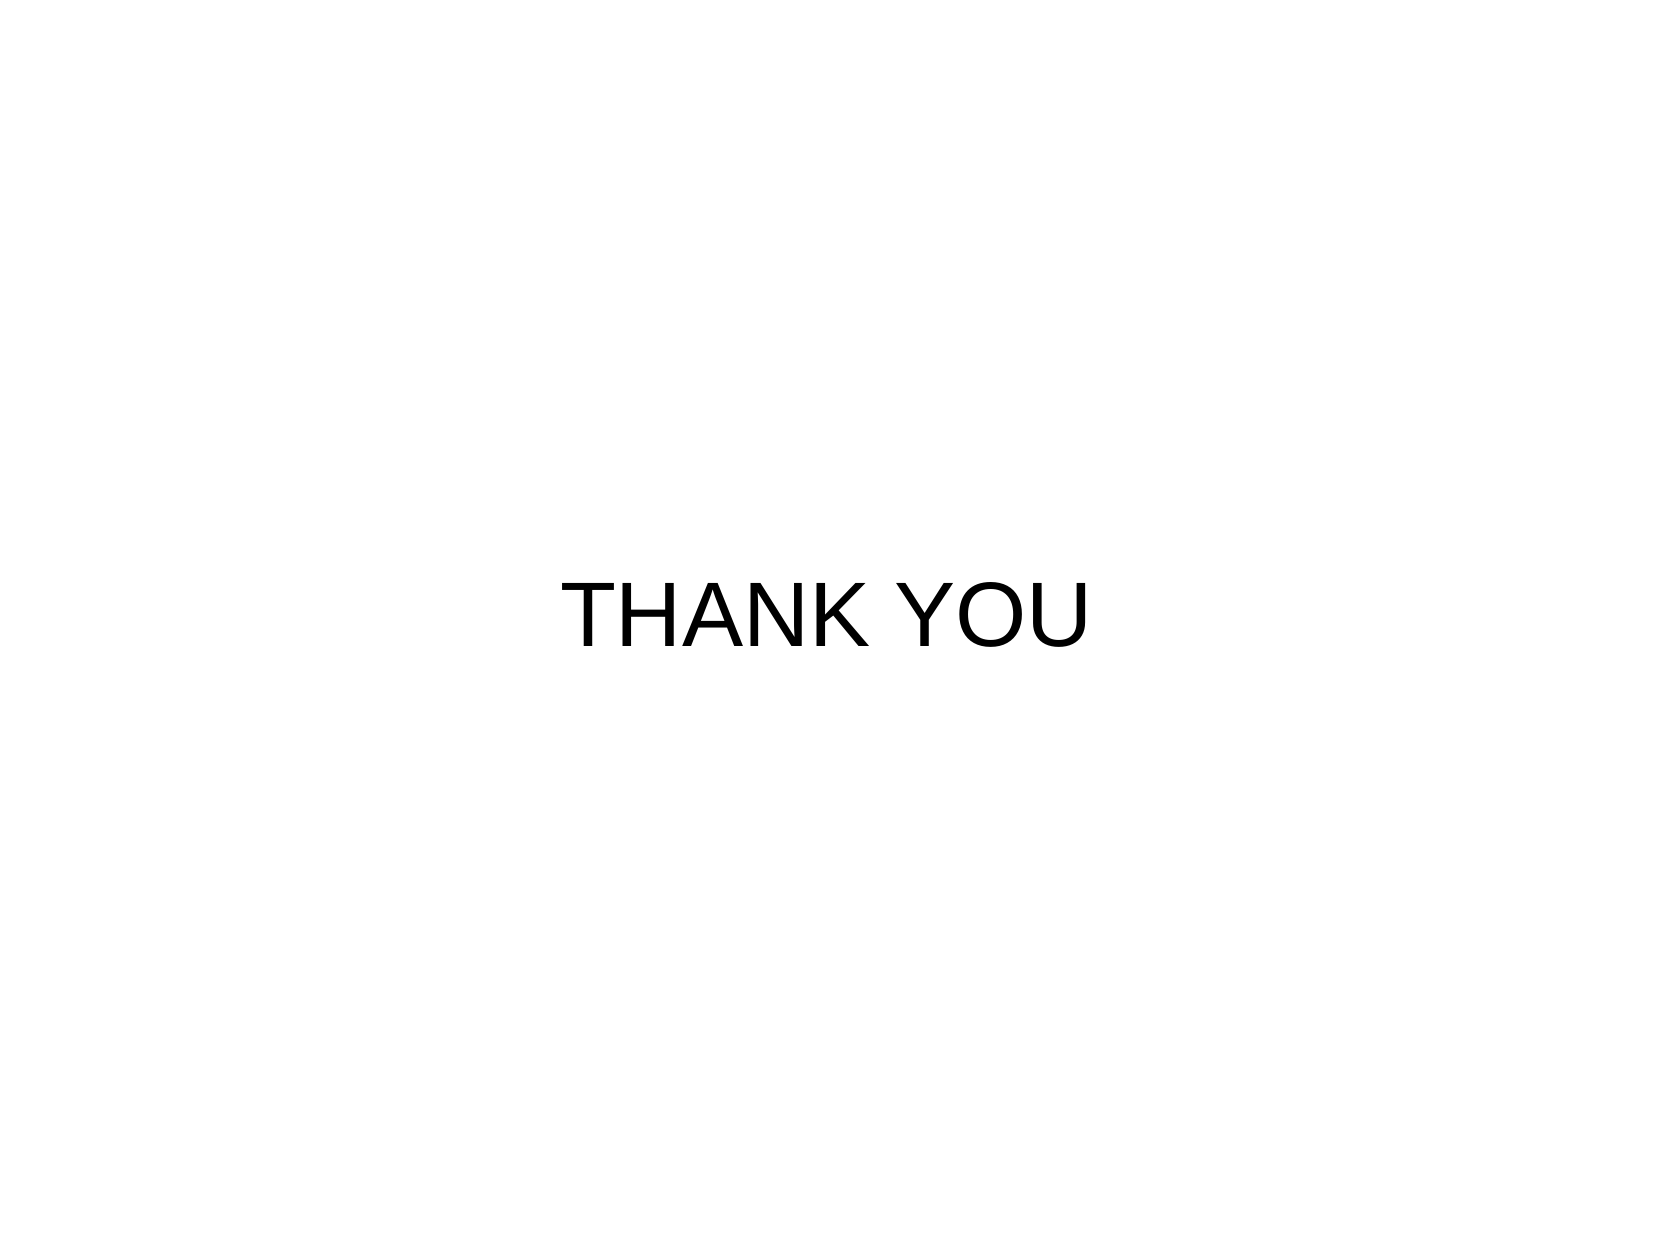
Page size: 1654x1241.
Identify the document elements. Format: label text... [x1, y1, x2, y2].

title THANK YOU [82, 0, 1571, 666]
